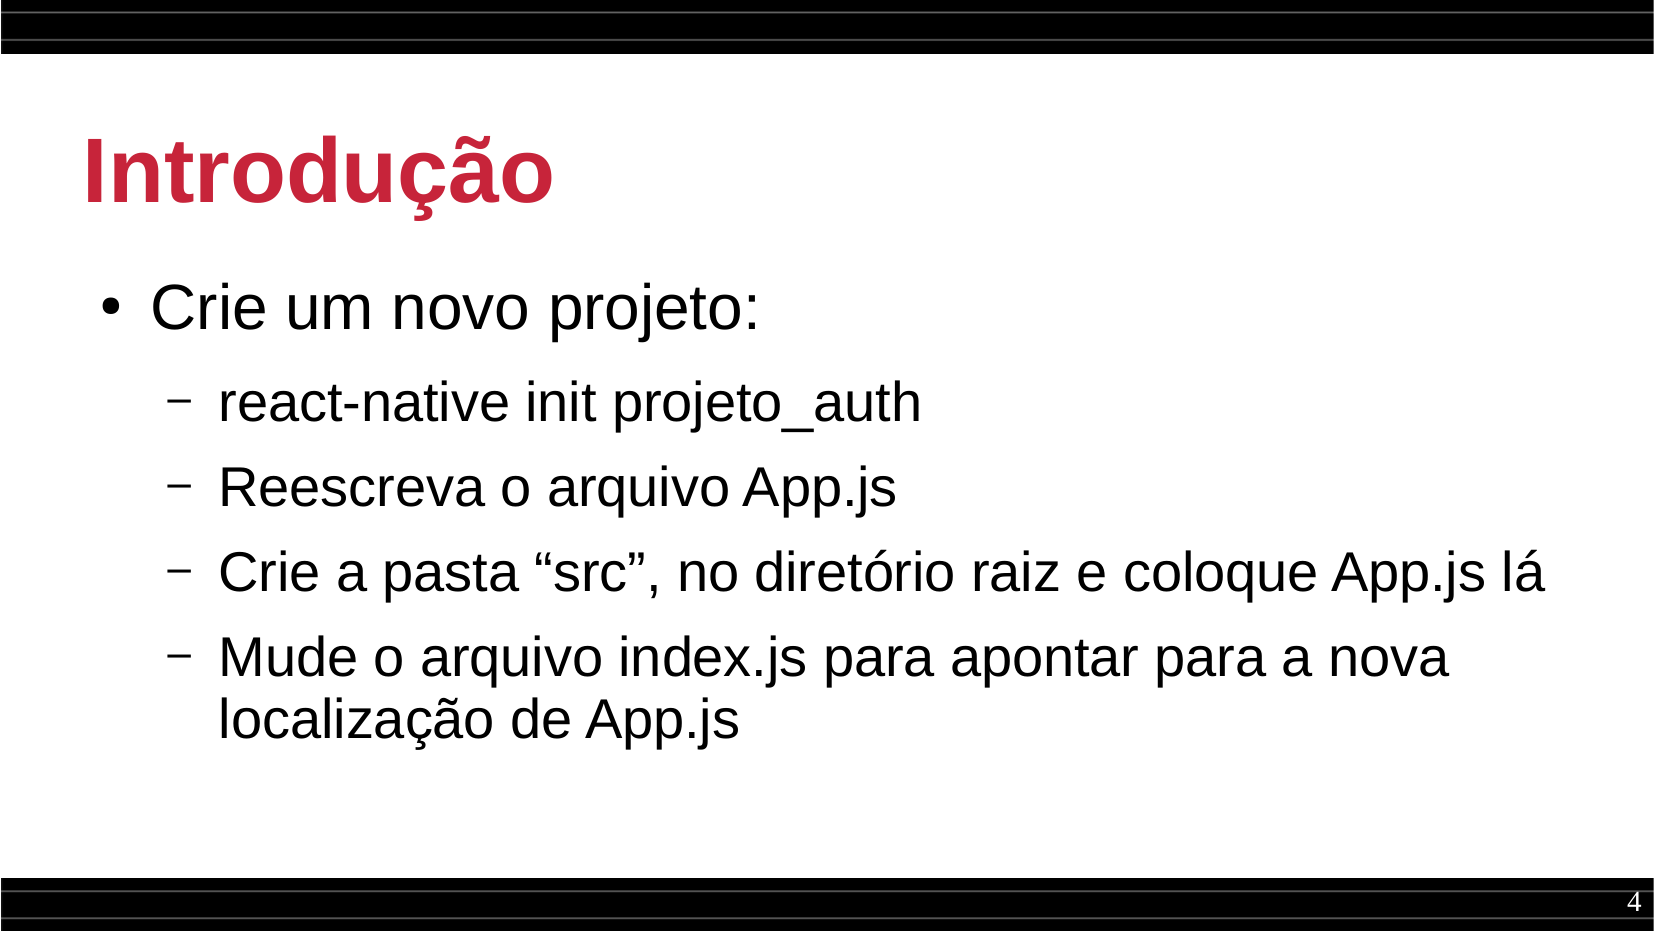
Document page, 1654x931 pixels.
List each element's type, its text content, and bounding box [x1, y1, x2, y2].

picture [1, 878, 1654, 931]
picture [1, 0, 1654, 54]
title Introdução [82, 92, 1571, 249]
list Crie um novo projeto: react-native init projeto_auth Reescreva o arquivo App.js Crie a pasta “src”, no diretório raiz e coloque App.js lá Mude o arquivo index.js para apontar para a nova localização de App.js [82, 271, 1571, 758]
